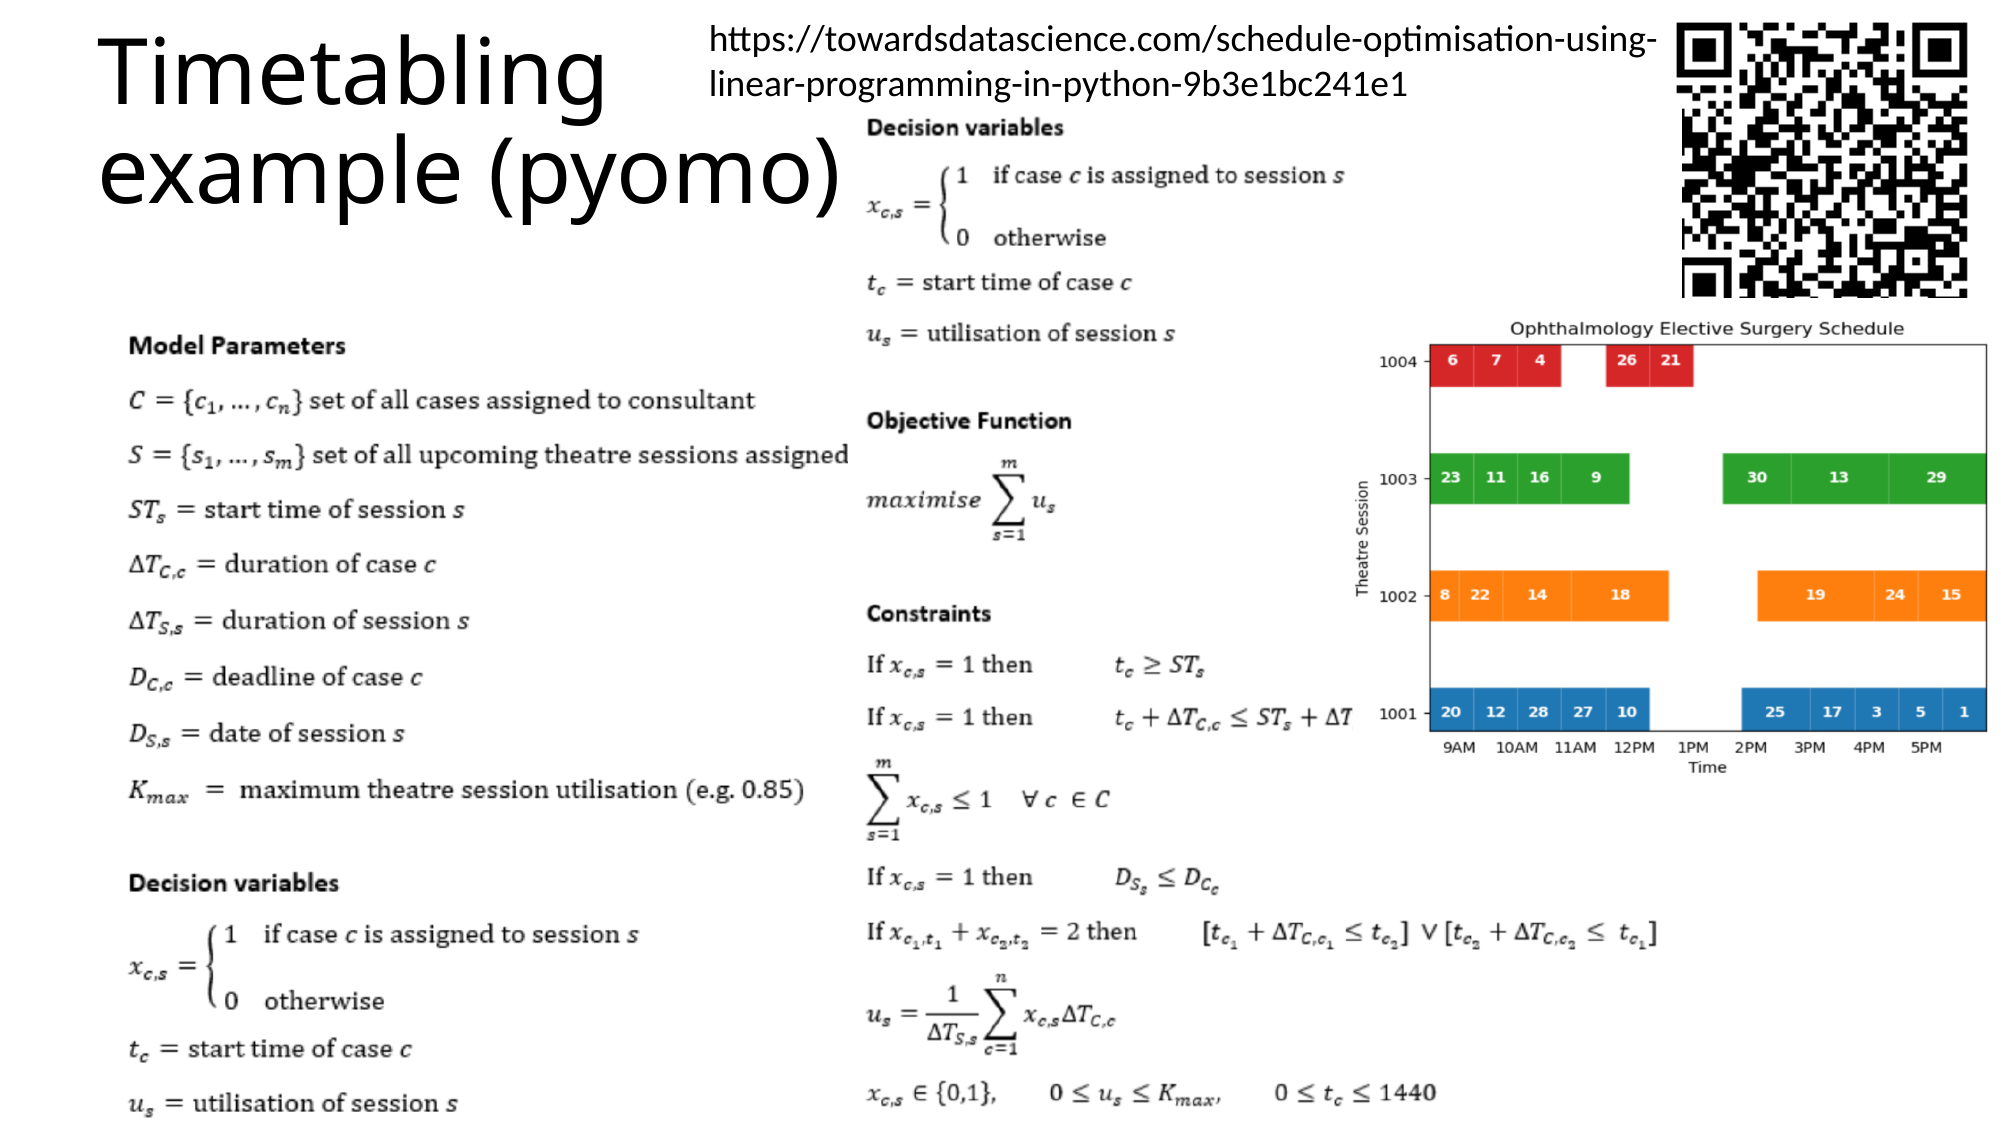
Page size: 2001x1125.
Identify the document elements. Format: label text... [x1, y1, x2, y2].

title Timetabling example (pyomo) [82, 15, 848, 234]
picture [110, 12, 2000, 1125]
text_box https://towardsdatascience.com/schedule-optimisation-using-linear-programming-in-python-9b3e1bc241e1 [693, 6, 1694, 113]
